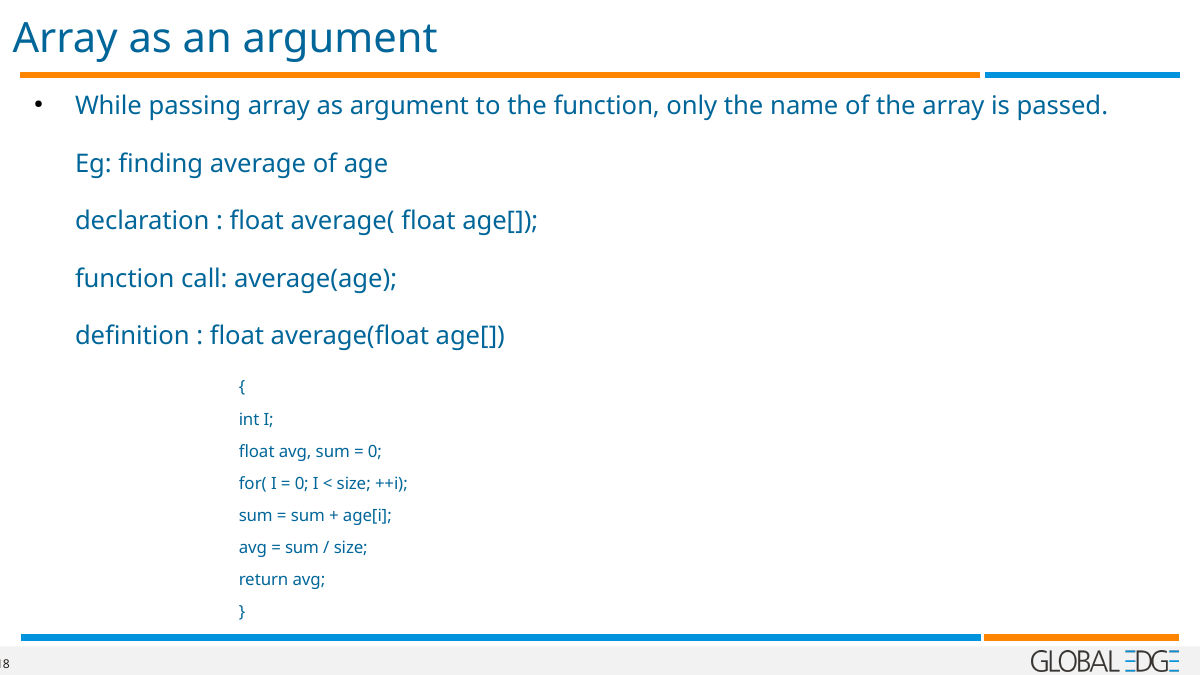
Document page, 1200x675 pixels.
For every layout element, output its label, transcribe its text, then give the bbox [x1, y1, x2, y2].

title Array as an argument [12, 9, 1088, 63]
list While passing array as argument to the function, only the name of the array is passed. Eg: finding average of age declaration : float average( float age[]); function call: average(age); definition : float average(float age[]) { int I; float avg, sum = 0; for( I = 0; I < size; ++i); sum = sum + age[i]; avg = sum / size; return avg; } [20, 87, 1179, 628]
picture [1031, 650, 1179, 672]
